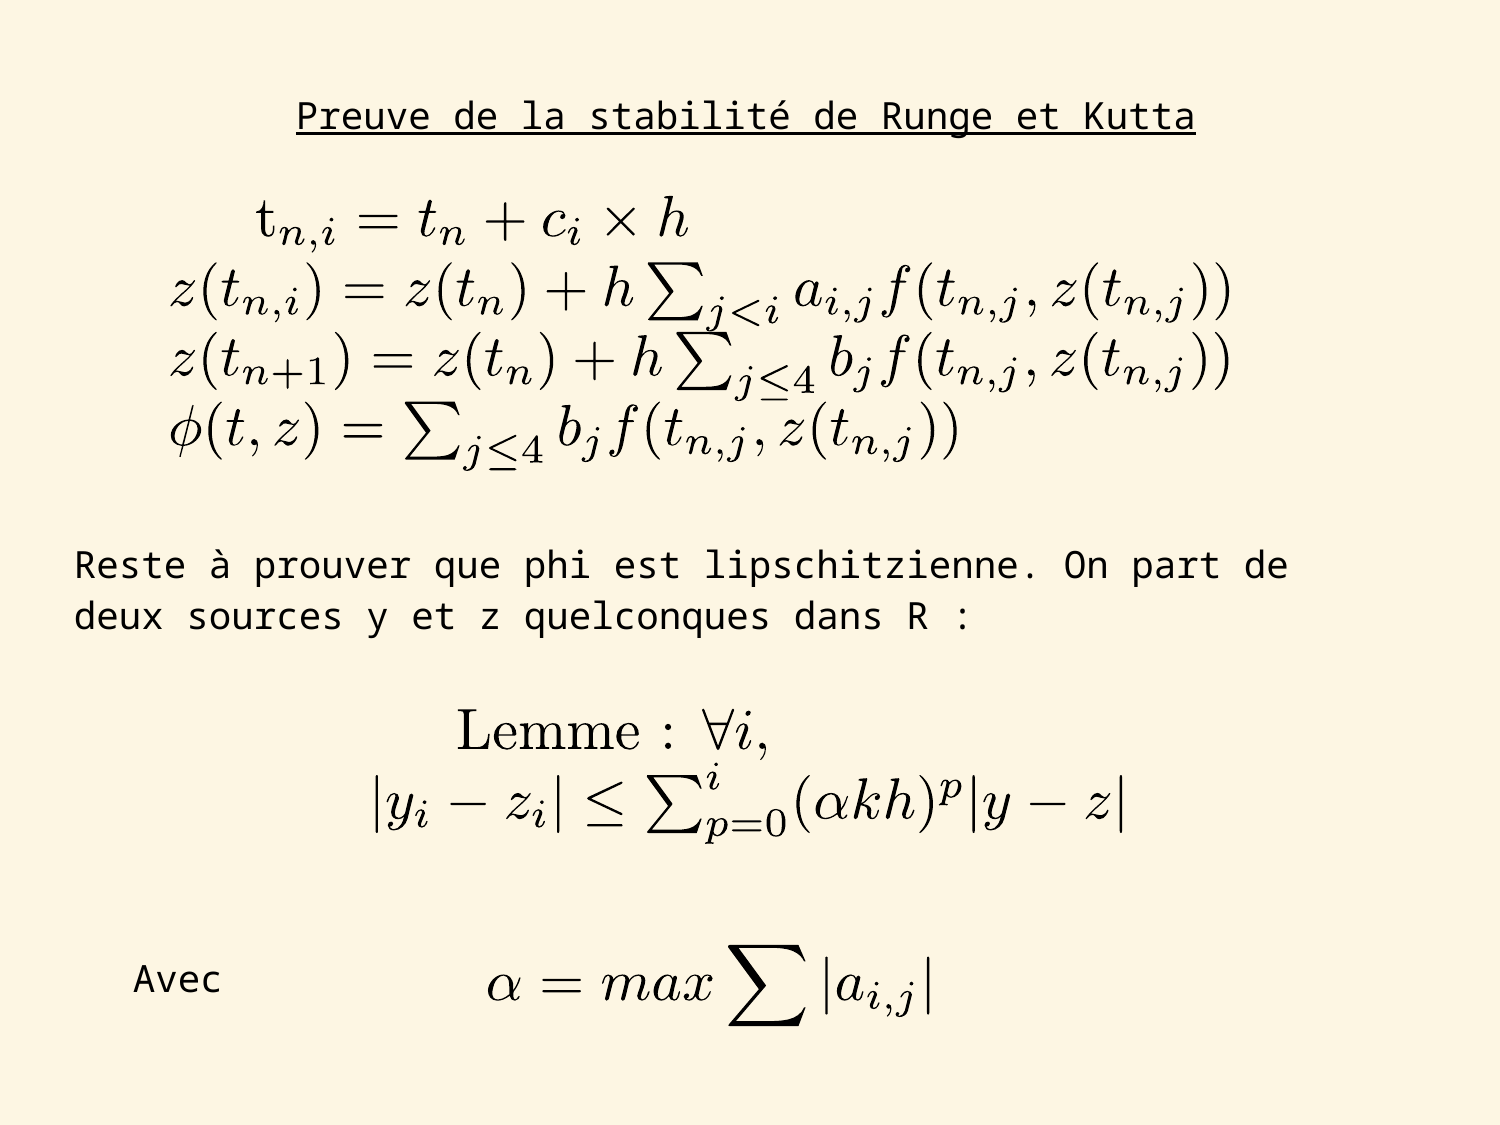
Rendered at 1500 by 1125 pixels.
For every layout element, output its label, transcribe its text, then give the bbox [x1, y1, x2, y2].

text_box [532, 809, 545, 828]
text_box [439, 226, 465, 246]
text_box [404, 401, 460, 460]
text_box [659, 195, 688, 237]
text_box [1028, 299, 1036, 317]
text_box [457, 709, 490, 749]
text_box [519, 723, 566, 749]
text_box [676, 305, 732, 391]
text_box [567, 226, 581, 246]
text_box [683, 974, 713, 1001]
text_box [438, 262, 452, 321]
text_box [203, 262, 217, 321]
text_box [609, 404, 639, 458]
text_box [543, 210, 566, 237]
text_box [522, 435, 543, 463]
text_box [1102, 339, 1121, 377]
text_box [334, 331, 349, 391]
text_box [853, 778, 881, 820]
text_box [170, 280, 196, 307]
text_box [883, 449, 889, 462]
text_box Reste à prouver que phi est lipschitzienne. On part de deux sources y et z quelconques dans R : [59, 531, 1359, 649]
text_box [936, 339, 955, 377]
text_box [602, 974, 650, 1001]
text_box [462, 444, 480, 471]
text_box [853, 296, 871, 323]
text_box [759, 742, 766, 761]
text_box [511, 262, 525, 321]
text_box [542, 978, 581, 982]
text_box [478, 296, 503, 315]
text_box [812, 401, 827, 460]
text_box [1123, 366, 1149, 385]
text_box [735, 723, 752, 750]
text_box [434, 349, 459, 377]
text_box [1051, 349, 1076, 377]
text_box [1124, 296, 1150, 315]
text_box [836, 974, 864, 1001]
text_box [633, 335, 662, 377]
text_box [485, 202, 525, 241]
text_box [881, 264, 911, 318]
text_box [989, 309, 996, 323]
text_box [1085, 792, 1111, 820]
text_box [998, 366, 1015, 393]
text_box [664, 723, 672, 731]
text_box [1103, 269, 1121, 307]
text_box [653, 974, 681, 1001]
text_box [488, 434, 517, 462]
text_box [1155, 379, 1161, 393]
text_box Preuve de la stabilité de Runge et Kutta [280, 81, 1211, 148]
text_box [1027, 369, 1035, 387]
text_box [546, 272, 586, 311]
text_box [1051, 280, 1077, 307]
text_box [1165, 296, 1182, 323]
text_box [999, 296, 1016, 323]
text_box [765, 305, 779, 324]
text_box [256, 200, 275, 237]
text_box [852, 436, 878, 455]
text_box [919, 775, 933, 834]
text_box [575, 341, 614, 381]
text_box [918, 262, 933, 321]
text_box [450, 802, 486, 806]
text_box [853, 366, 870, 393]
text_box [704, 818, 728, 844]
text_box [937, 269, 955, 307]
text_box [559, 404, 581, 446]
text_box [1155, 309, 1162, 323]
text_box [760, 365, 789, 392]
text_box [226, 408, 245, 446]
text_box [485, 339, 503, 377]
text_box [938, 779, 962, 806]
text_box [1164, 366, 1181, 393]
text_box [581, 436, 598, 463]
text_box [701, 708, 735, 751]
text_box [309, 357, 325, 385]
text_box [926, 956, 930, 1015]
text_box [487, 974, 521, 1001]
text_box [880, 334, 910, 388]
text_box [456, 269, 475, 307]
text_box [983, 792, 1011, 831]
text_box [886, 1004, 892, 1017]
text_box [844, 309, 850, 323]
text_box [706, 771, 720, 790]
text_box [717, 449, 723, 462]
text_box [989, 379, 995, 393]
text_box [815, 792, 849, 820]
text_box [506, 366, 532, 385]
text_box [726, 436, 744, 463]
text_box [1119, 775, 1123, 834]
text_box [418, 199, 437, 237]
text_box [568, 723, 614, 749]
text_box [885, 778, 915, 820]
text_box [251, 439, 258, 457]
text_box [221, 339, 240, 377]
text_box [957, 366, 983, 385]
text_box [1215, 262, 1230, 321]
text_box [646, 775, 702, 834]
text_box [895, 990, 912, 1018]
text_box [892, 436, 910, 463]
text_box [279, 226, 305, 246]
text_box [405, 280, 431, 307]
text_box [1214, 331, 1229, 391]
text_box [274, 419, 300, 446]
text_box [539, 331, 554, 391]
text_box [830, 408, 849, 446]
text_box [221, 269, 240, 307]
text_box [1192, 331, 1206, 391]
text_box [664, 408, 683, 446]
text_box [506, 792, 531, 820]
text_box [493, 722, 517, 750]
text_box [274, 309, 280, 323]
text_box [958, 296, 984, 315]
text_box [728, 944, 806, 1027]
text_box [831, 335, 853, 377]
text_box [587, 781, 623, 816]
text_box [203, 331, 217, 391]
text_box [918, 331, 932, 391]
text_box [664, 742, 672, 749]
text_box [734, 375, 752, 402]
text_box [285, 296, 298, 315]
text_box [606, 207, 635, 236]
text_box [686, 436, 712, 455]
text_box [345, 295, 384, 299]
text_box [304, 401, 319, 460]
text_box [867, 990, 880, 1010]
text_box [310, 240, 317, 253]
text_box [415, 809, 428, 828]
text_box [322, 226, 335, 246]
text_box [646, 401, 661, 460]
text_box [647, 262, 703, 321]
text_box [793, 365, 815, 393]
text_box [170, 349, 196, 377]
text_box [825, 296, 838, 315]
text_box [306, 262, 320, 321]
text_box [170, 404, 202, 458]
text_box [208, 401, 222, 460]
text_box [343, 423, 383, 427]
text_box [1193, 262, 1207, 321]
text_box [756, 439, 764, 457]
text_box [604, 265, 634, 307]
text_box [1084, 262, 1099, 321]
text_box [766, 808, 786, 837]
text_box [779, 419, 805, 446]
text_box [243, 366, 268, 385]
text_box [1029, 802, 1066, 806]
text_box [795, 280, 822, 307]
text_box [358, 214, 398, 218]
text_box Avec [118, 944, 261, 1011]
text_box [1084, 331, 1098, 391]
text_box [731, 299, 760, 327]
text_box [796, 775, 810, 834]
text_box [466, 331, 481, 391]
text_box [386, 792, 414, 831]
text_box [616, 722, 639, 750]
text_box [943, 401, 957, 460]
text_box [243, 296, 268, 315]
text_box [272, 358, 303, 390]
text_box [920, 401, 935, 460]
